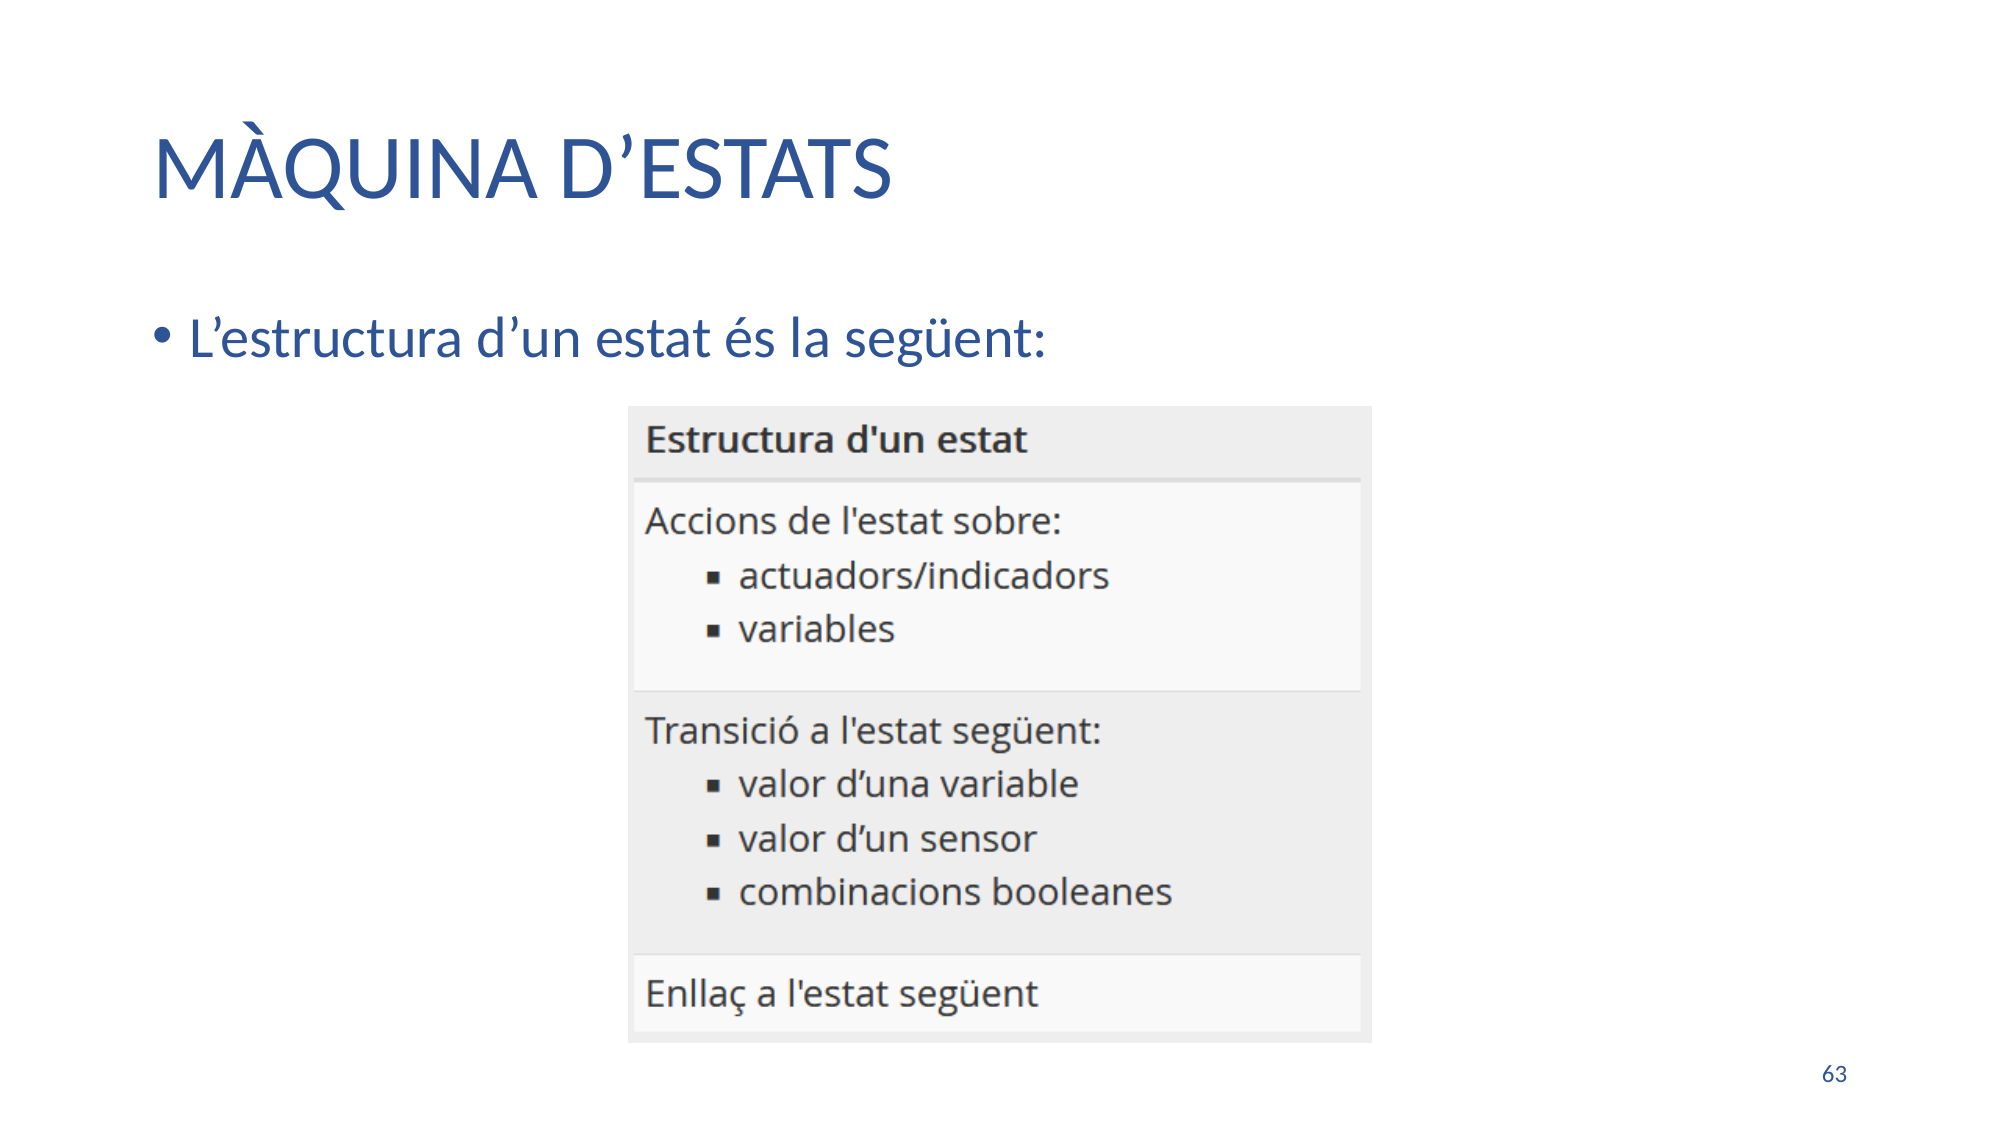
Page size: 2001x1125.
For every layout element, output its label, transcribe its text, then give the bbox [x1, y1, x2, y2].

title MÀQUINA D’ESTATS [137, 59, 1863, 278]
slide_number <number> [1412, 1042, 1863, 1103]
list L’estructura d’un estat és la següent: [137, 299, 1863, 1014]
picture [628, 406, 1372, 1043]
